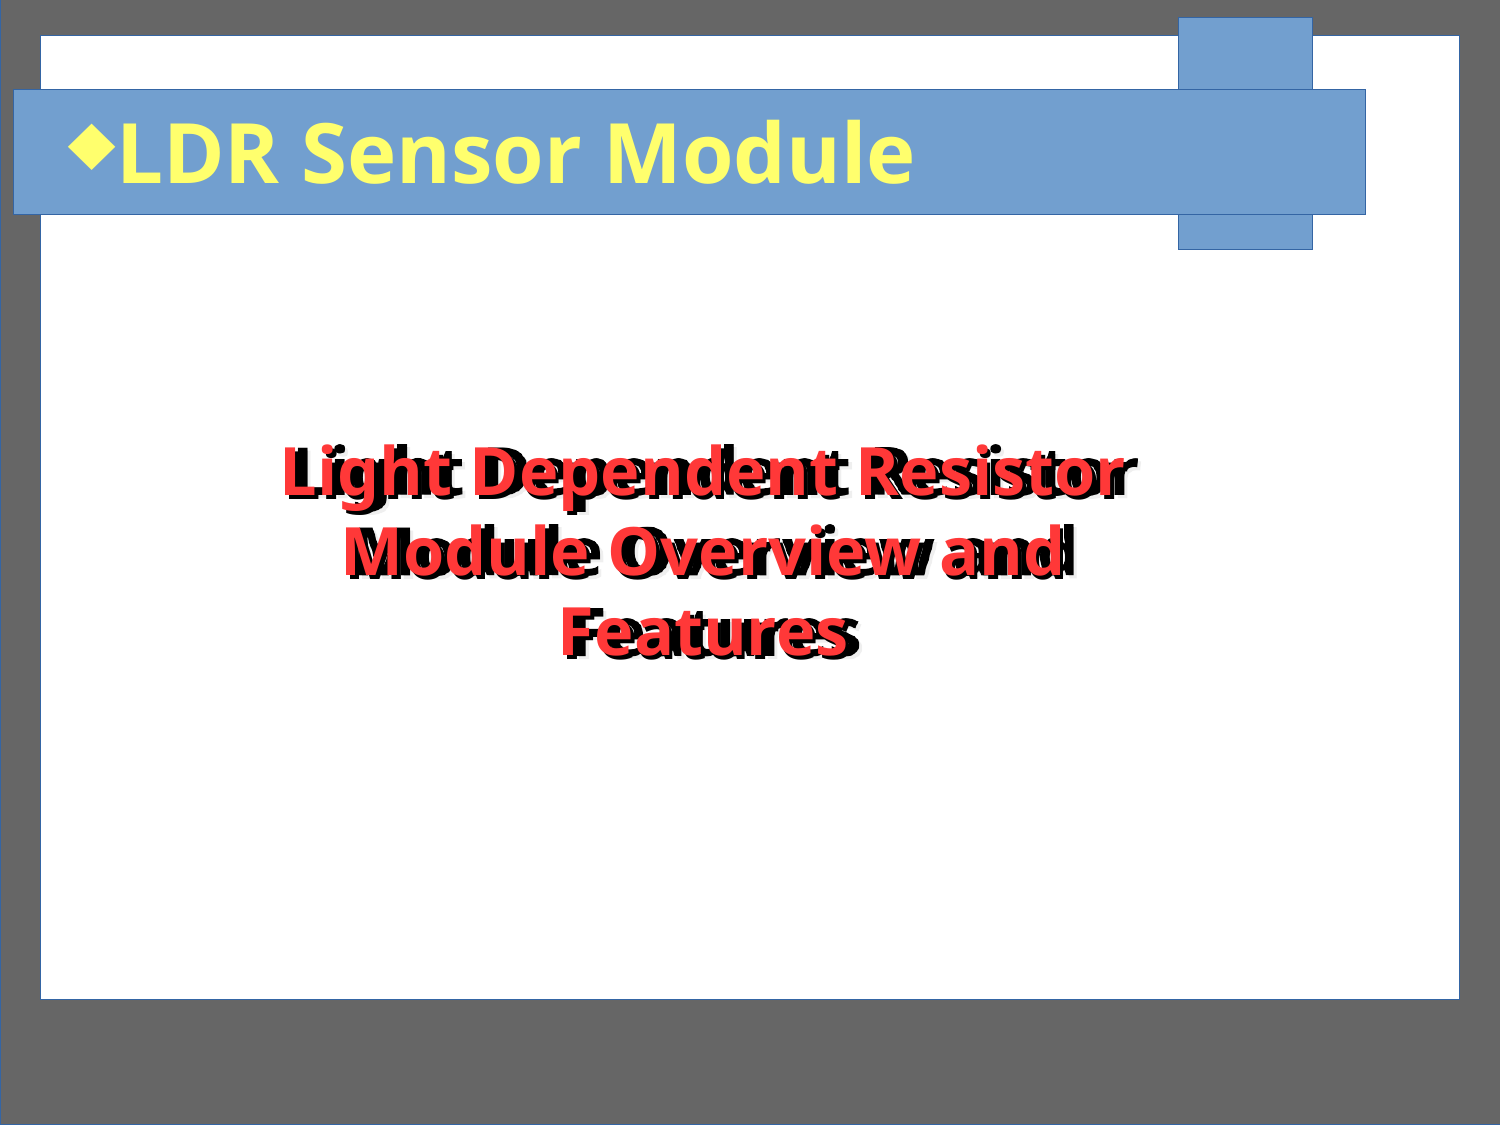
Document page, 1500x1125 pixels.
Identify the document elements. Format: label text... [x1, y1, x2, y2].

title LDR Sensor Module [53, 29, 1329, 271]
subtitle Light Dependent Resistor Module Overview and Features [178, 421, 1229, 709]
